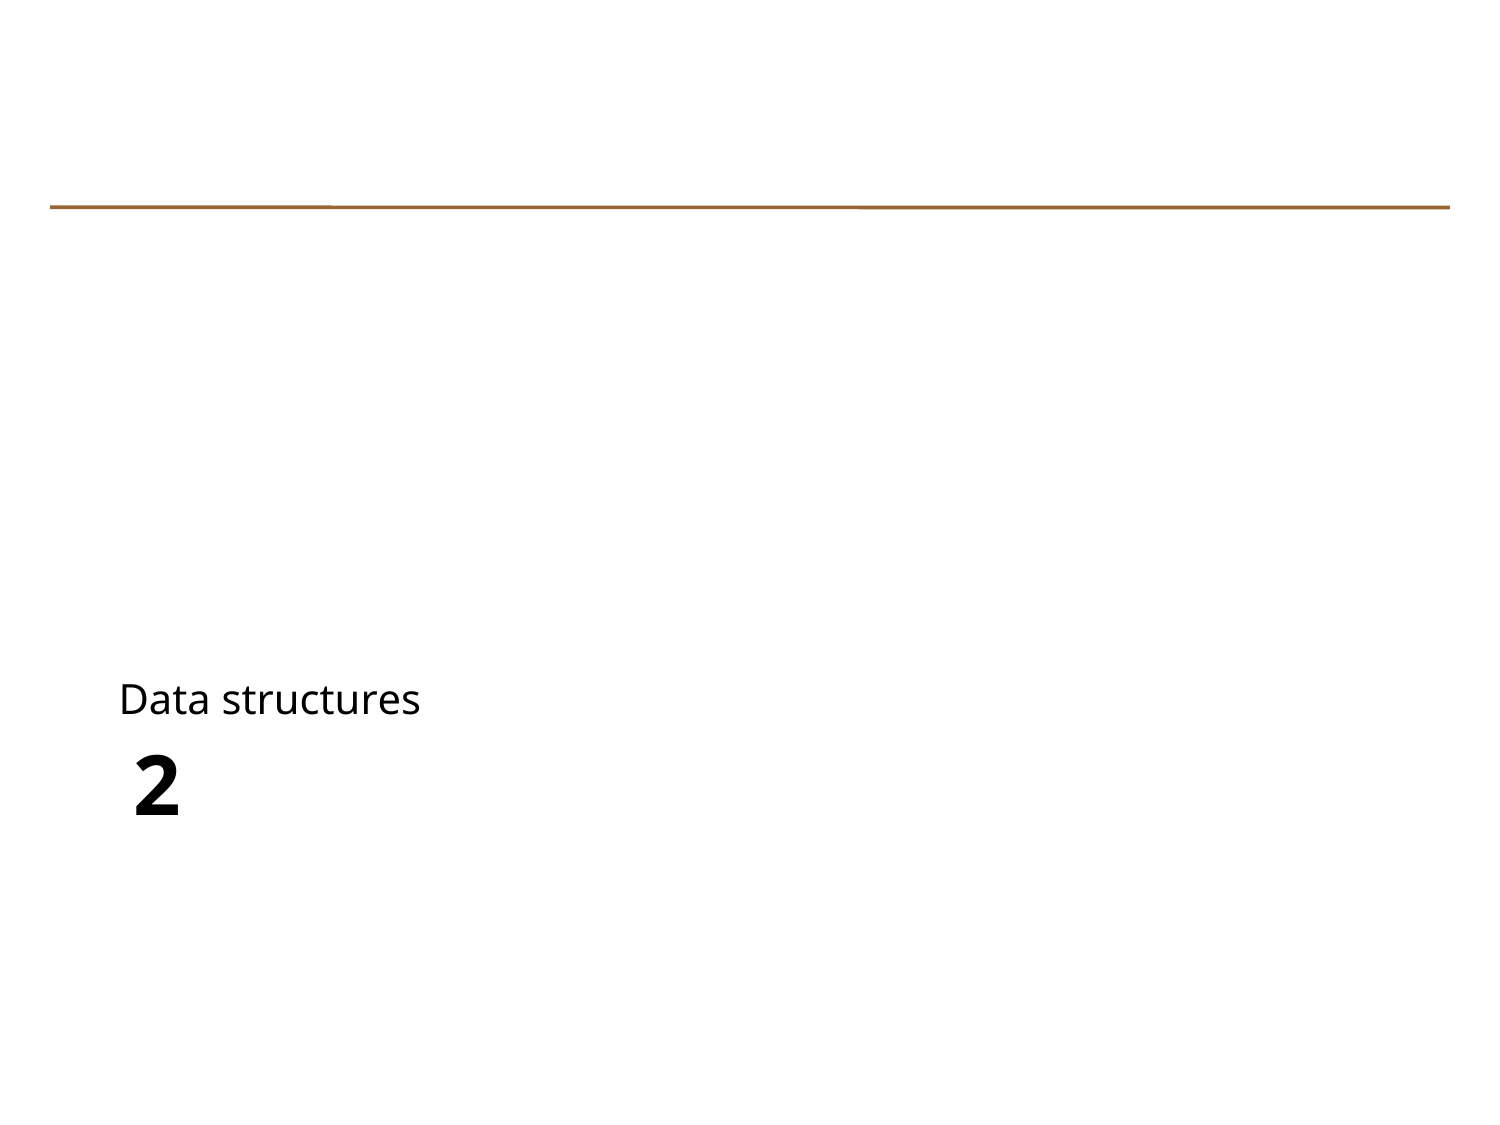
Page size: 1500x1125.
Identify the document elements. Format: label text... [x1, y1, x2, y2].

text_box 2 [118, 723, 1394, 947]
text_box Data structures [118, 476, 1394, 723]
